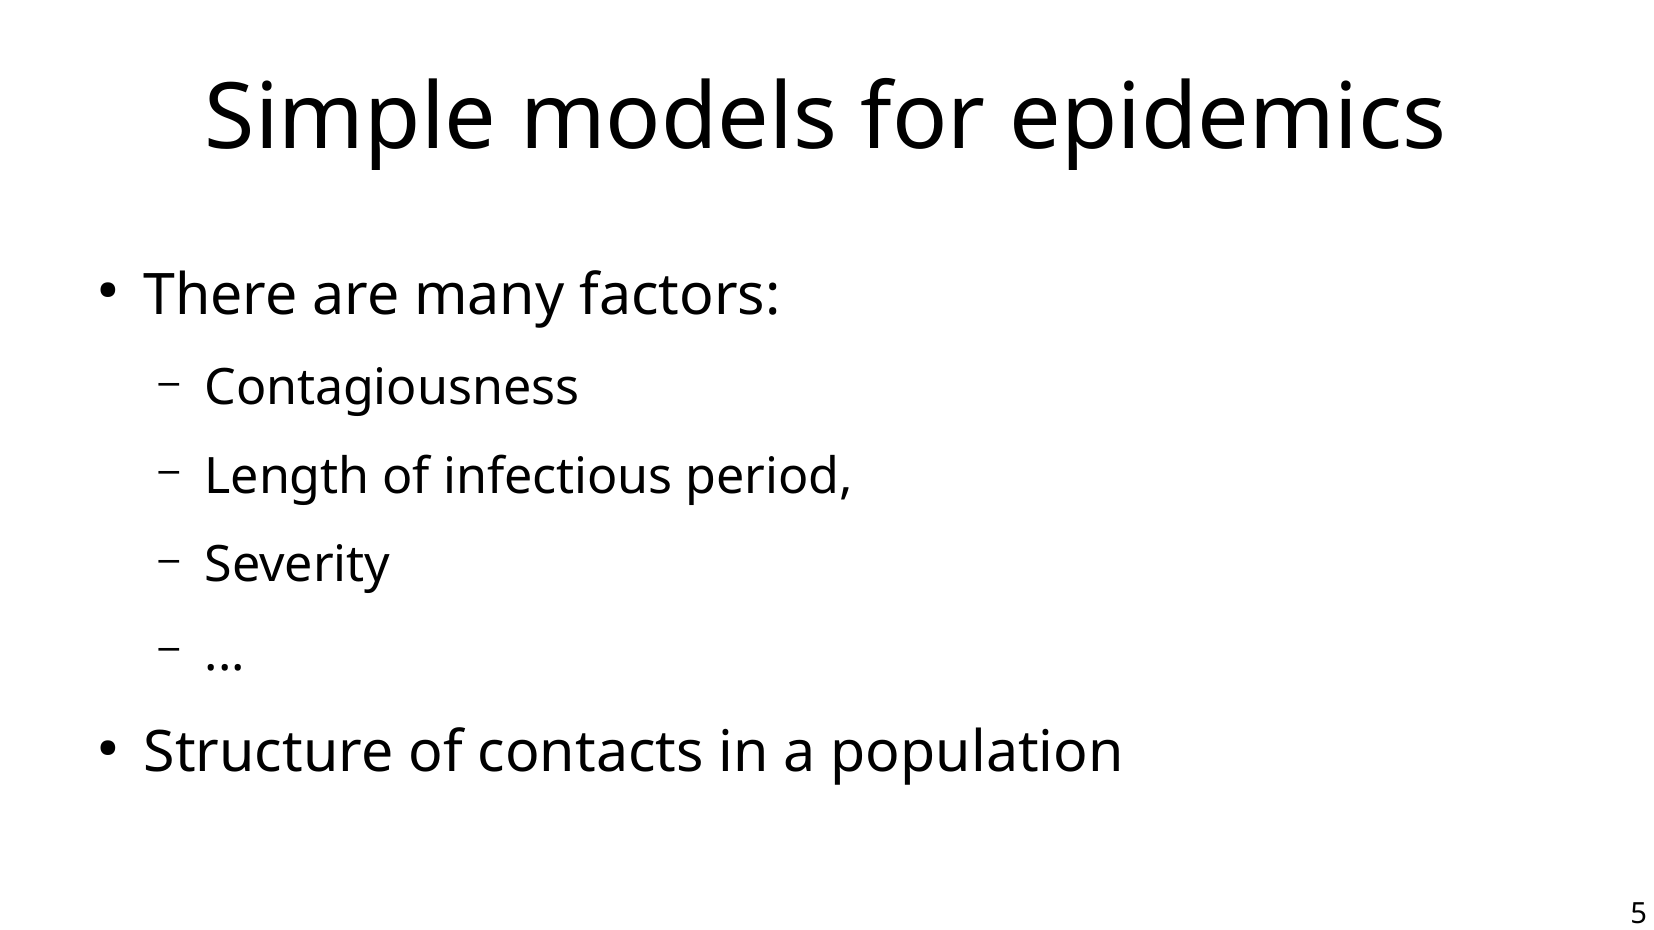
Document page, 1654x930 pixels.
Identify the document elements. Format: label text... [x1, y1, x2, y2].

list There are many factors: Contagiousness Length of infectious period, Severity ... Structure of contacts in a population [82, 252, 1571, 793]
title Simple models for epidemics [82, 1, 1571, 225]
